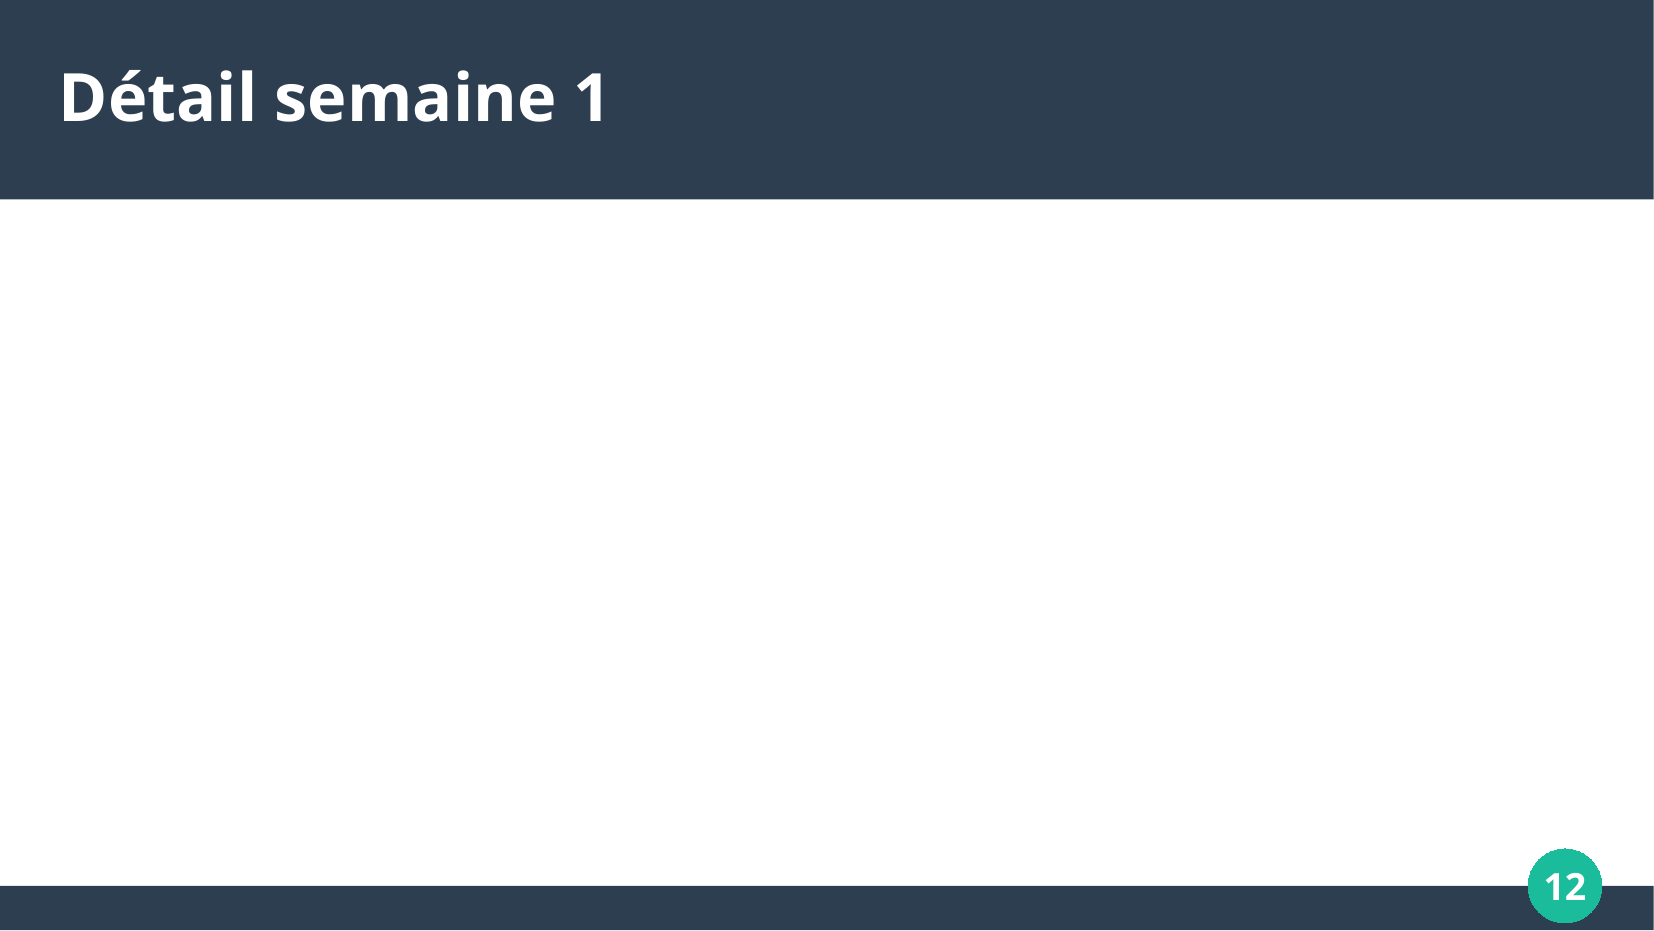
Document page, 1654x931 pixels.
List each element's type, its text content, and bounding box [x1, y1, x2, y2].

title Détail semaine 1 [59, 37, 1595, 155]
